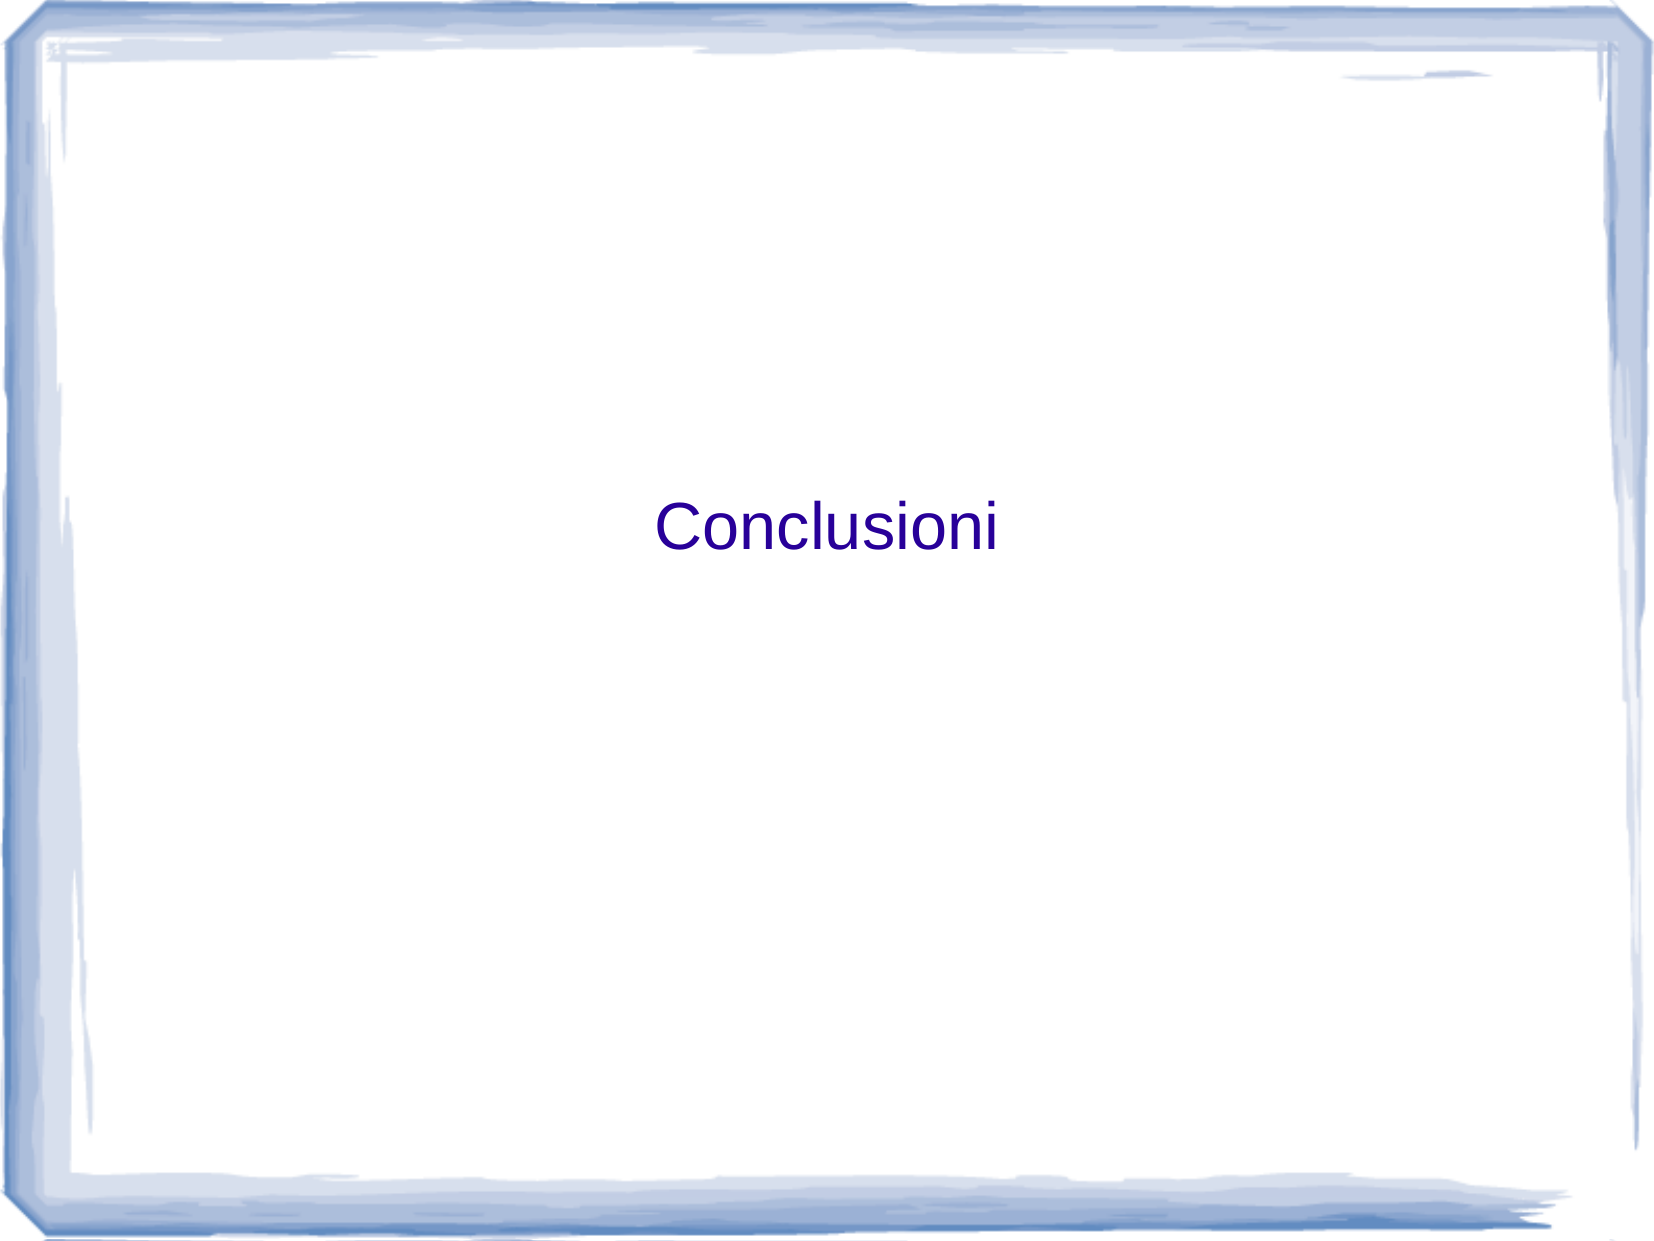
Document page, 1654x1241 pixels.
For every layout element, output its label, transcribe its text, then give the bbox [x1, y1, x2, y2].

subtitle Conclusioni [82, 56, 1571, 997]
picture [0, 0, 1654, 1241]
